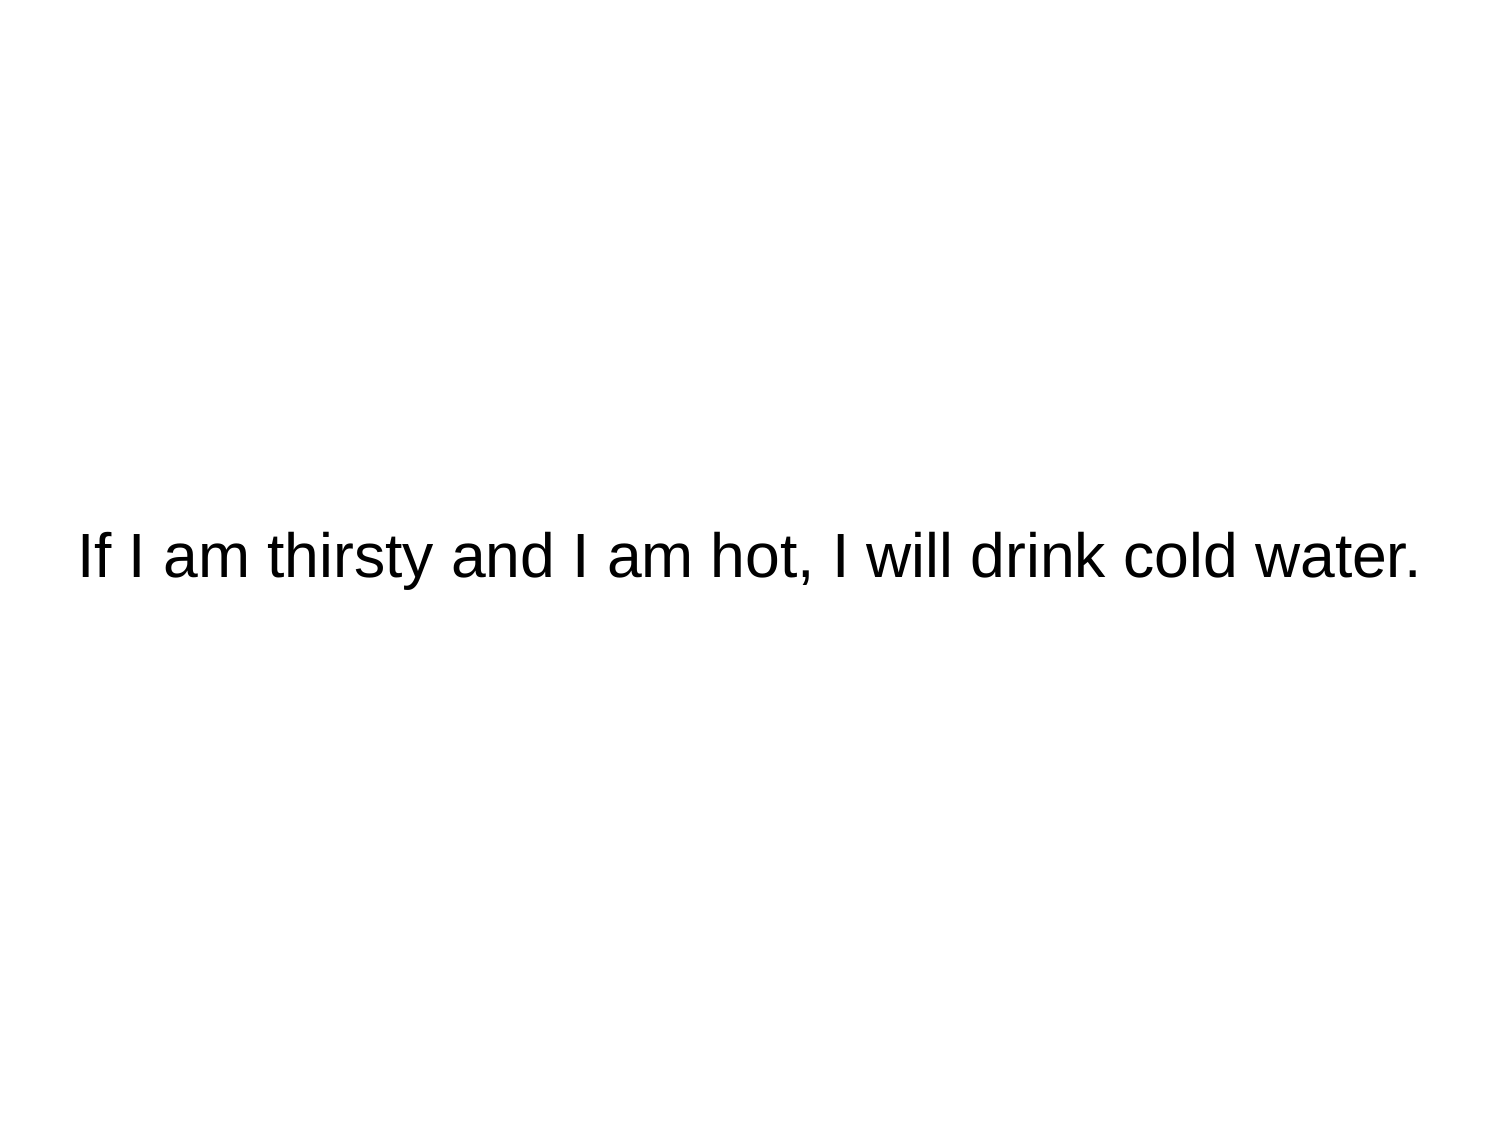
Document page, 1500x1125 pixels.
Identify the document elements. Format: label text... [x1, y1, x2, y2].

text_box If I am thirsty and I am hot, I will drink cold water. [37, 499, 1463, 625]
